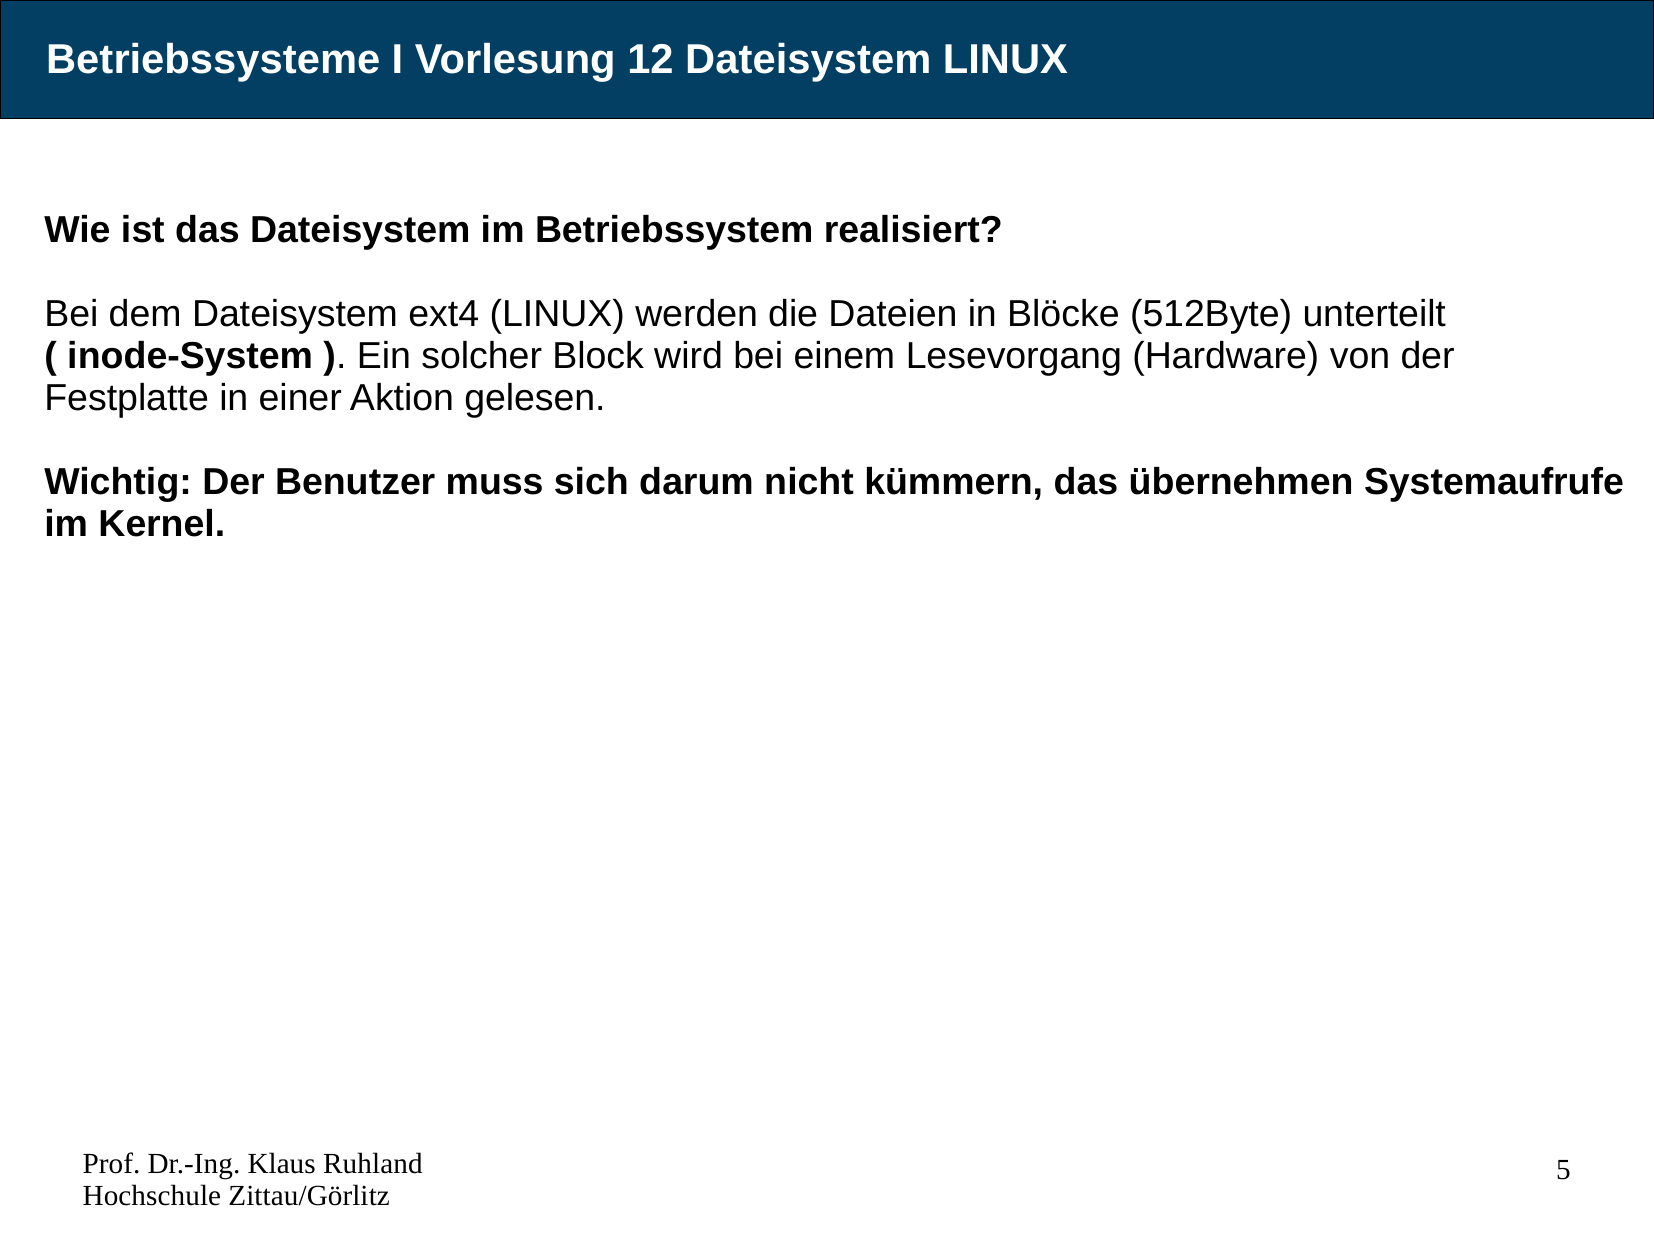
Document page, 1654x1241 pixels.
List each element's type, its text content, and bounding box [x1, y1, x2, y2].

text_box Wie ist das Dateisystem im Betriebssystem realisiert? Bei dem Dateisystem ext4 (LINUX) werden die Dateien in Blöcke (512Byte) unterteilt ( inode-System ). Ein solcher Block wird bei einem Lesevorgang (Hardware) von der Festplatte in einer Aktion gelesen. Wichtig: Der Benutzer muss sich darum nicht kümmern, das übernehmen Systemaufrufe im Kernel. [29, 201, 1643, 888]
